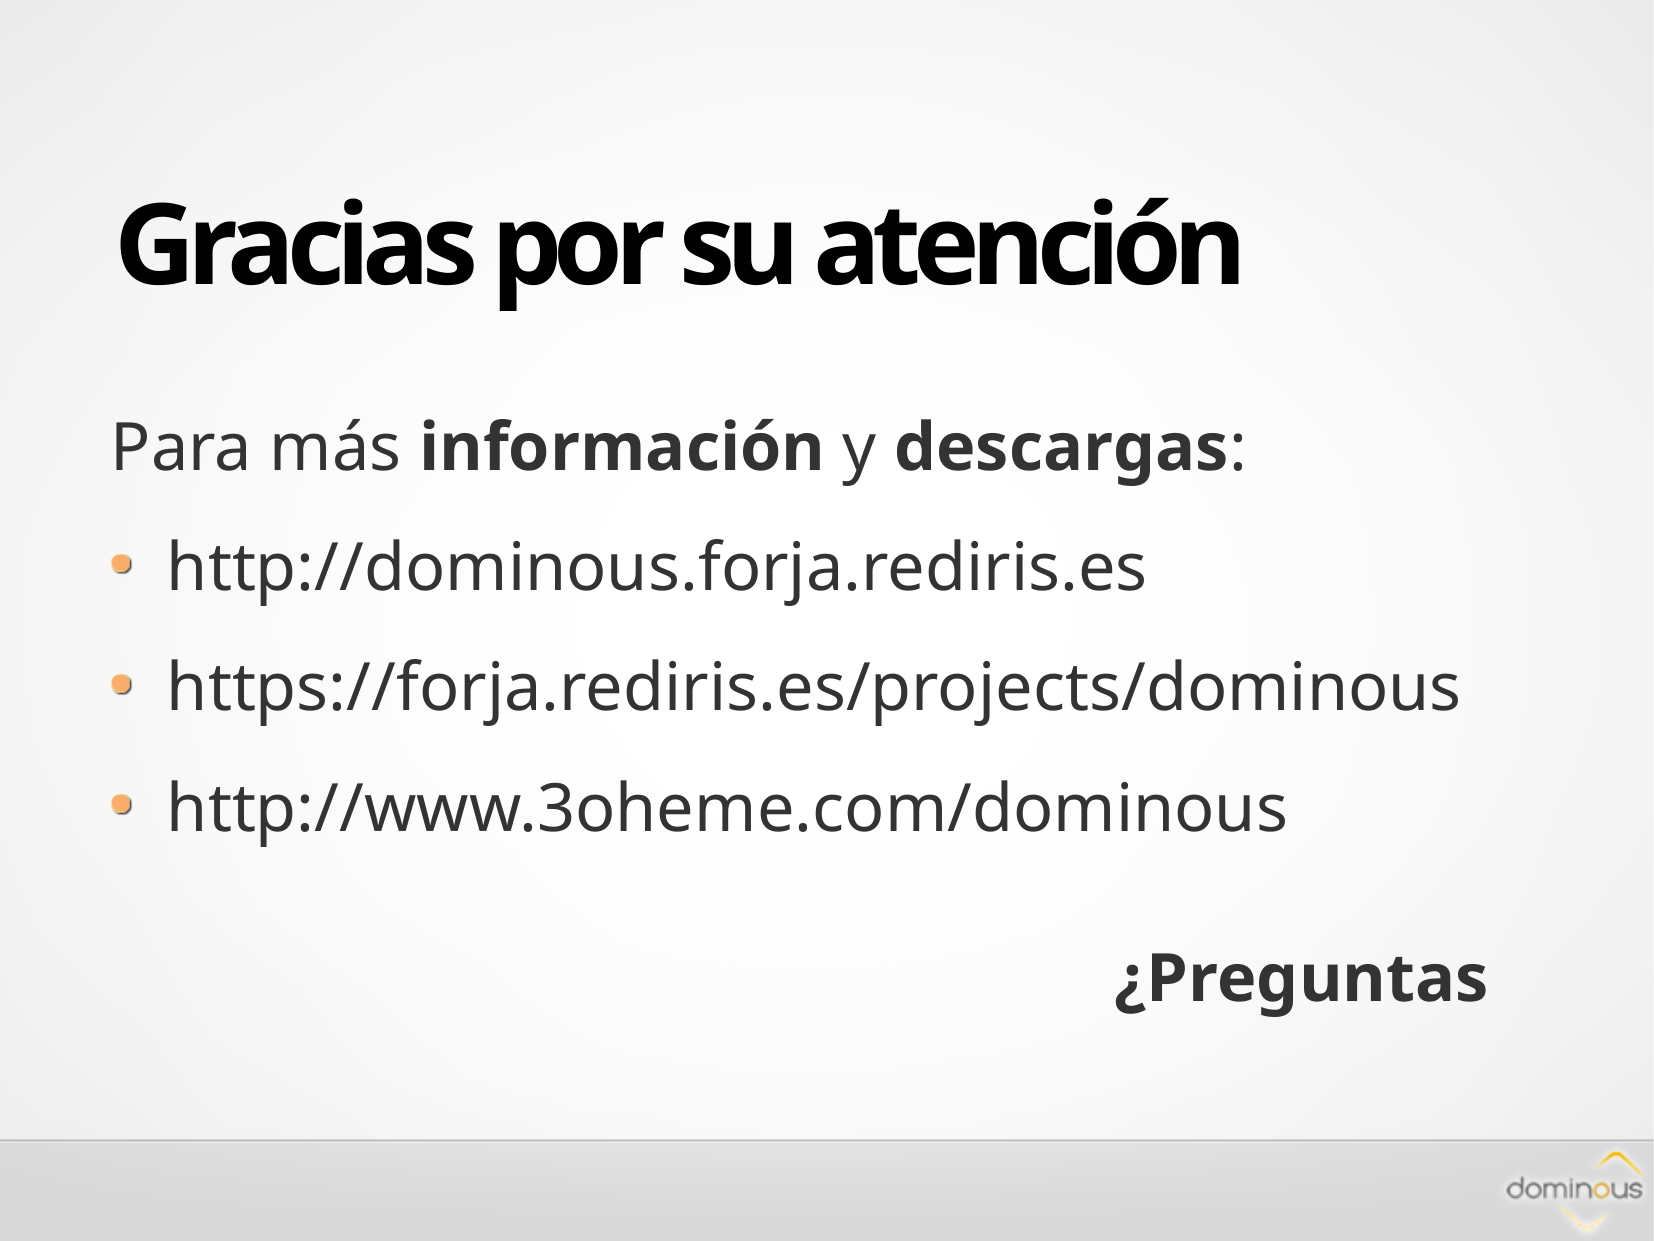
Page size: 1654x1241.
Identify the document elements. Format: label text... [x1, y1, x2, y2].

text_box ¿Preguntas [1099, 923, 1550, 1066]
text_box Gracias por su atención [99, 179, 1565, 355]
picture [0, 0, 1654, 1241]
text_box Para más información y descargas: http://dominous.forja.rediris.es https://forja.rediris.es/projects/dominous http://www.3oheme.com/dominous [96, 391, 1598, 1099]
